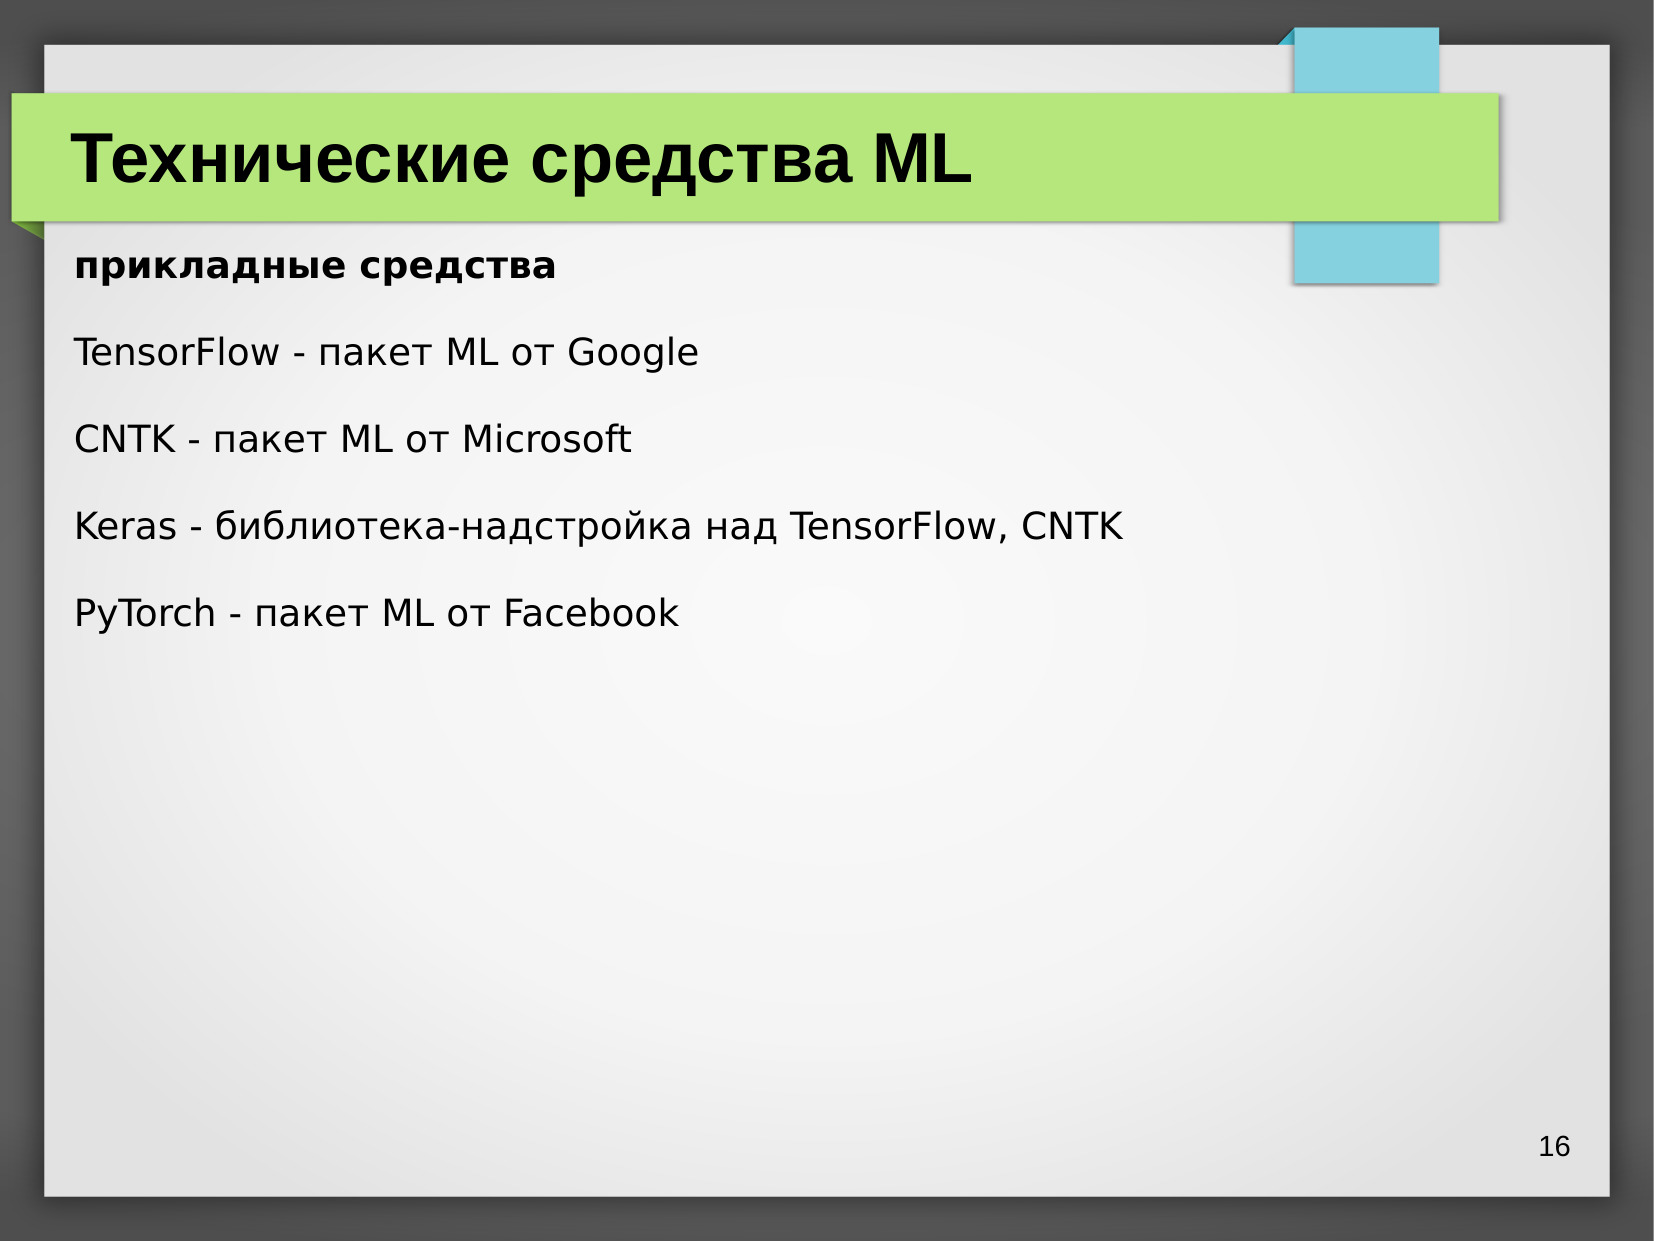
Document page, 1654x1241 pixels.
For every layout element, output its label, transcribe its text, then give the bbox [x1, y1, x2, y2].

picture [0, 0, 1654, 1241]
text_box прикладные средства TensorFlow - пакет ML от Google CNTK - пакет ML от Microsoft Keras - библиотека-надстройка над TensorFlow, CNTK PyTorch - пакет ML от Facebook [59, 236, 1501, 733]
title Технические средства ML [70, 118, 1205, 199]
